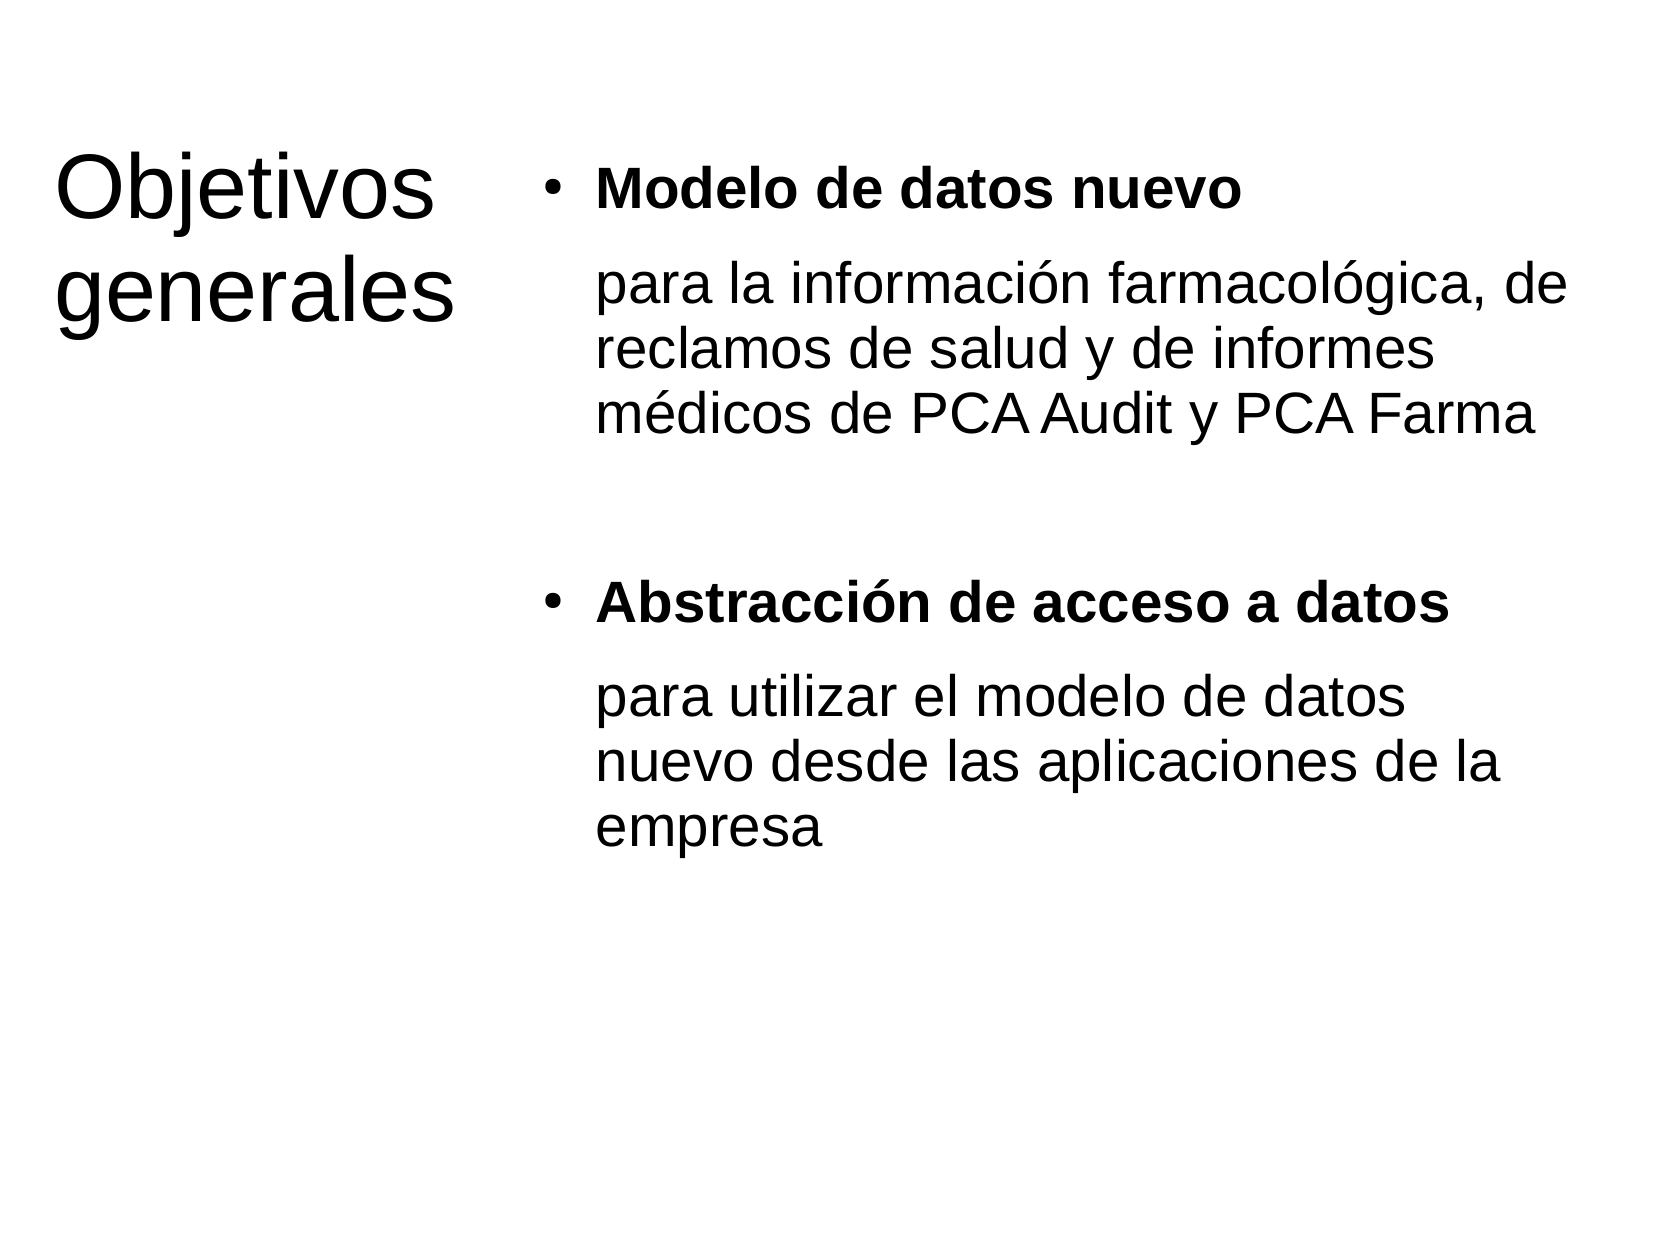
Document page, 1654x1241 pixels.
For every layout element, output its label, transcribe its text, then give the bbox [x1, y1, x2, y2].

title Objetivos generales [54, 125, 466, 351]
list Modelo de datos nuevo para la información farmacológica, de reclamos de salud y de informes médicos de PCA Audit y PCA Farma Abstracción de acceso a datos para utilizar el modelo de datos nuevo desde las aplicaciones de la empresa [525, 155, 1576, 1155]
